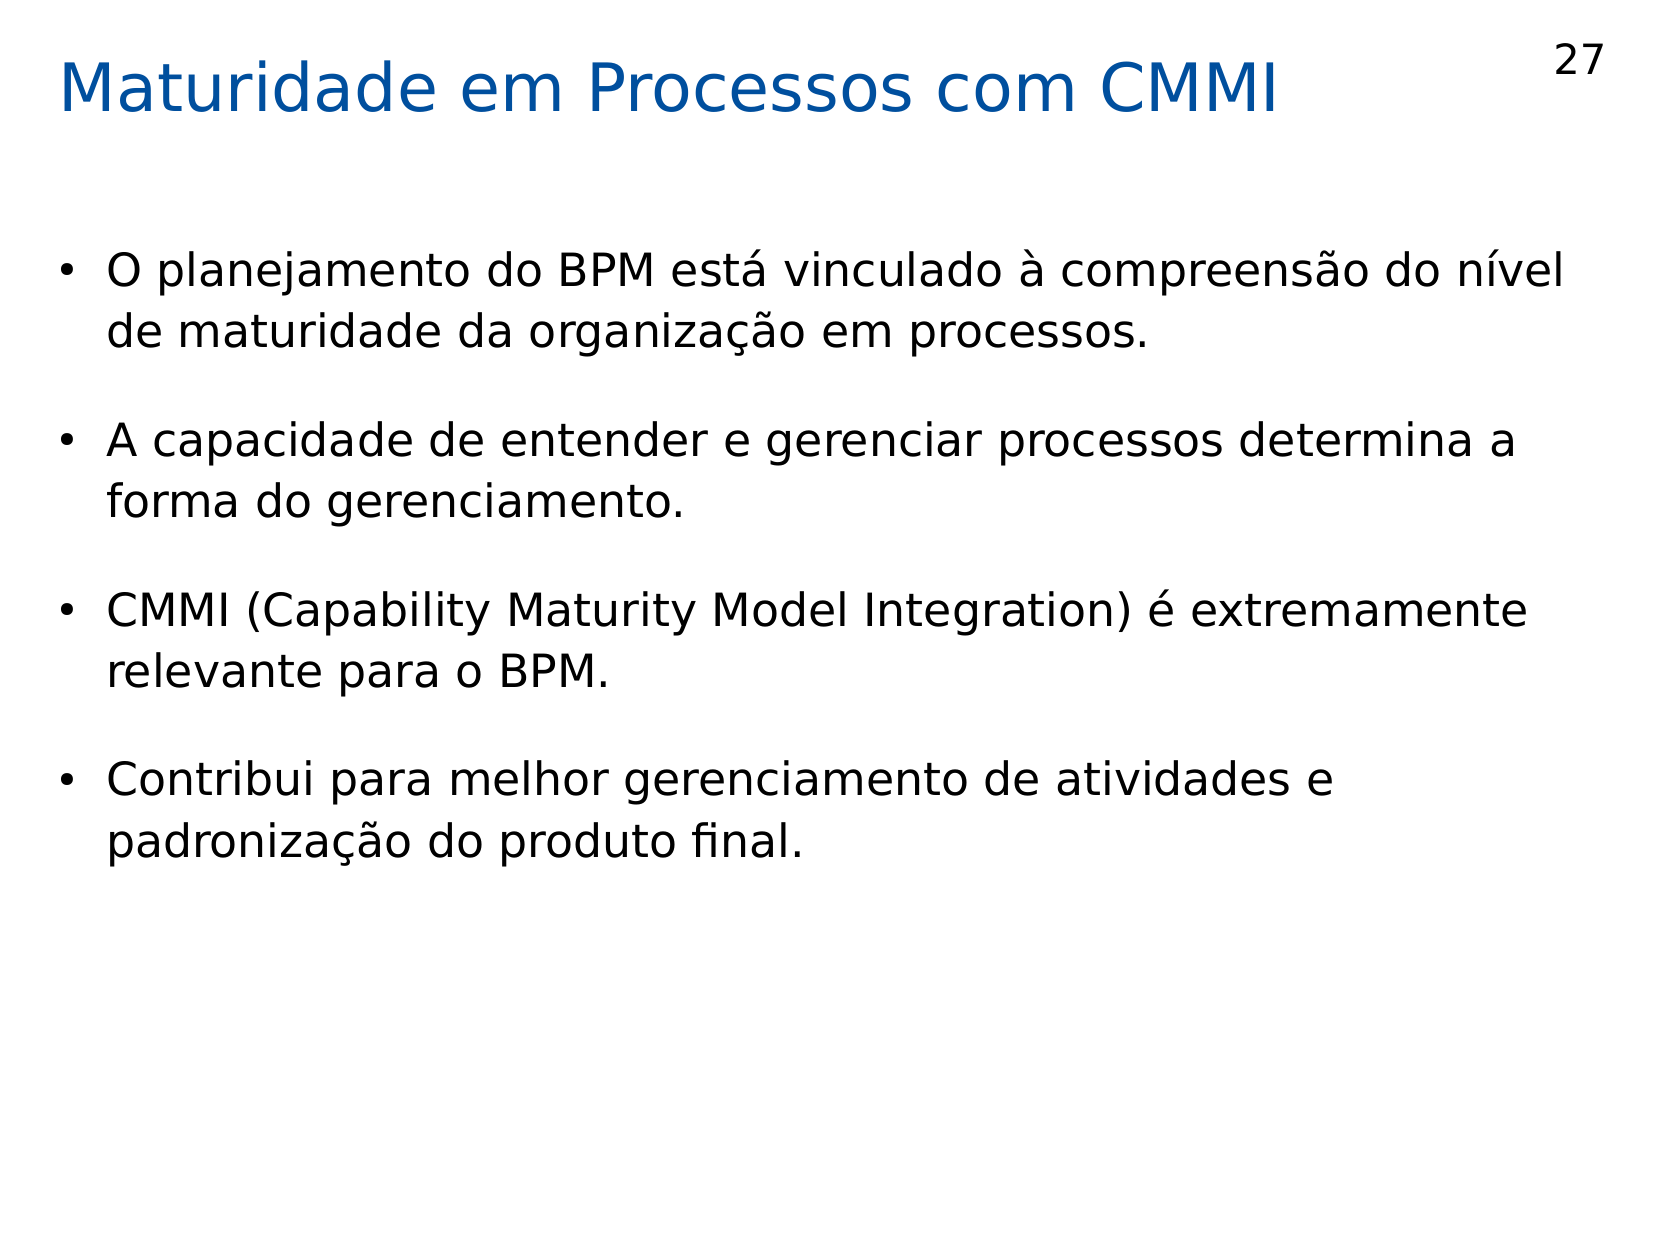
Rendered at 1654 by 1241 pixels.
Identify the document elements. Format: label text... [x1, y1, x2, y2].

title Maturidade em Processos com CMMI [59, 29, 1506, 148]
list O planejamento do BPM está vinculado à compreensão do nível de maturidade da organização em processos. A capacidade de entender e gerenciar processos determina a forma do gerenciamento. CMMI (Capability Maturity Model Integration) é extremamente relevante para o BPM. Contribui para melhor gerenciamento de atividades e padronização do produto final. [59, 236, 1595, 1211]
